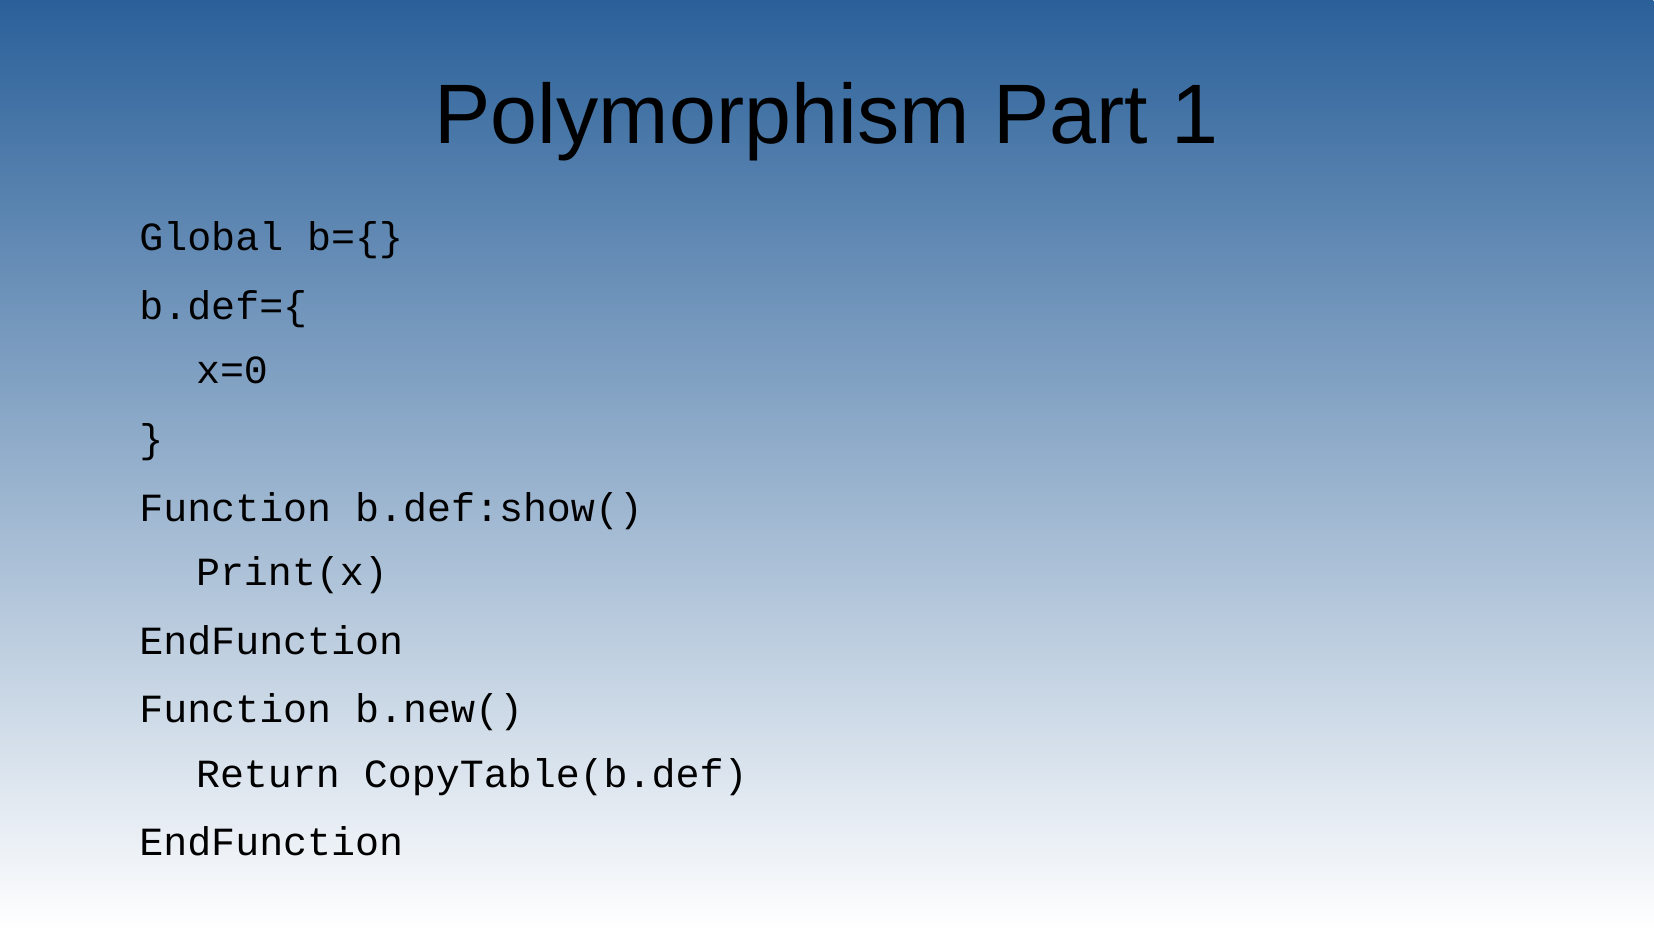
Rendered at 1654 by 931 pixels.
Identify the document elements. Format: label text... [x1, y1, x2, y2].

list Global b={} b.def={ x=0 } Function b.def:show() Print(x) EndFunction Function b.new() Return CopyTable(b.def) EndFunction [82, 217, 1571, 872]
title Polymorphism Part 1 [82, 37, 1571, 193]
